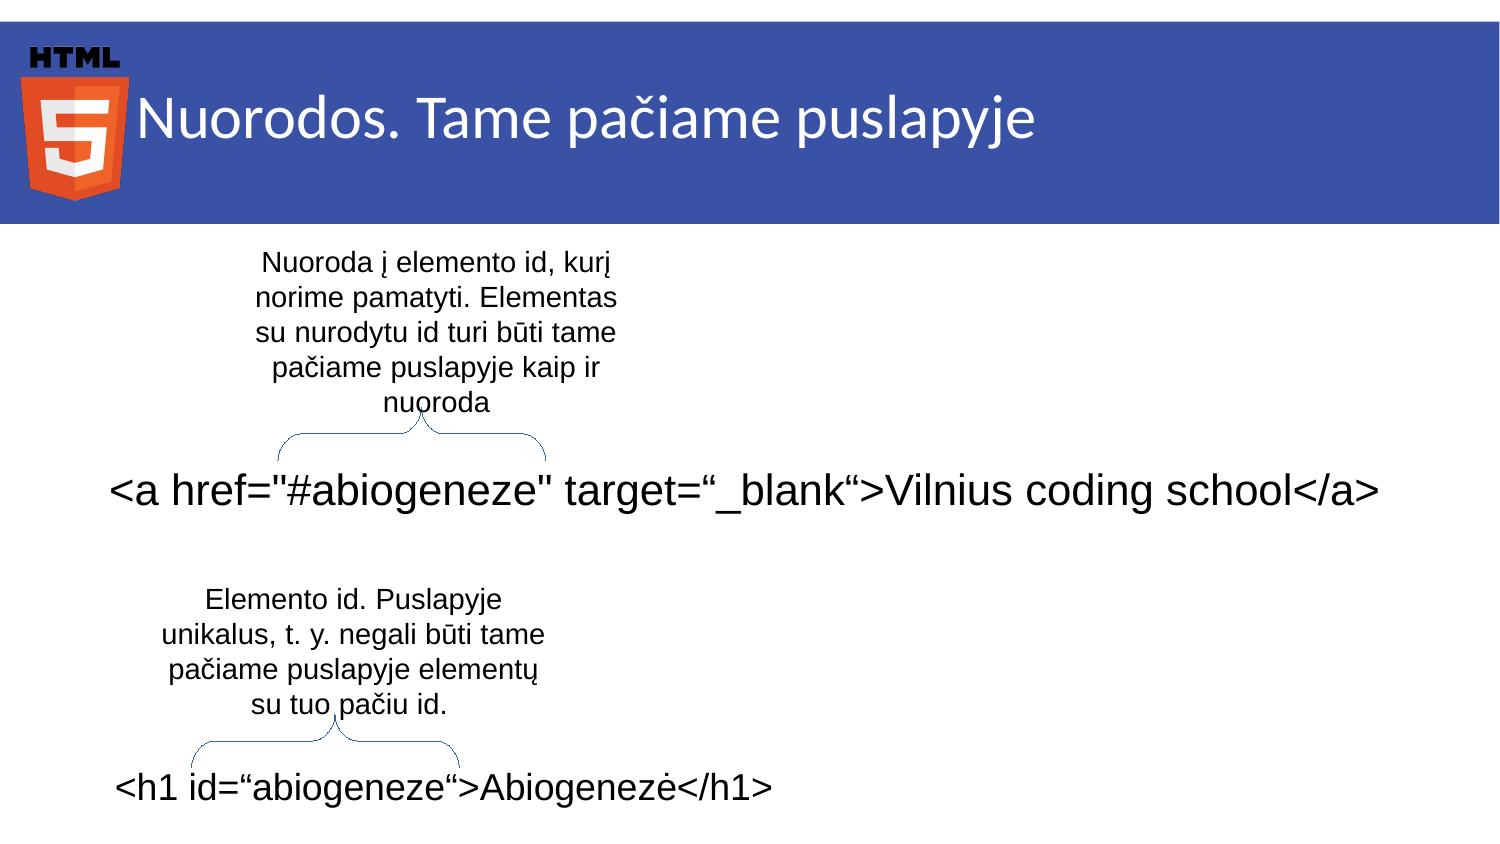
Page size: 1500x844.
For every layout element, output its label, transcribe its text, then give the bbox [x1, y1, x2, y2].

text_box Elemento id. Puslapyje unikalus, t. y. negali būti tame pačiame puslapyje elementų su tuo pačiu id. [138, 572, 570, 719]
text_box <h1 id=“abiogeneze“>Abiogenezė</h1> [99, 755, 788, 813]
text_box <a href="#abiogeneze" target=“_blank“>Vilnius coding school</a> [94, 454, 1396, 518]
text_box Nuorodos. Tame pačiame puslapyje [122, 72, 1500, 167]
text_box Nuoroda į elemento id, kurį norime pamatyti. Elementas su nurodytu id turi būti tame pačiame puslapyje kaip ir nuoroda [220, 236, 652, 415]
picture [20, 46, 130, 201]
